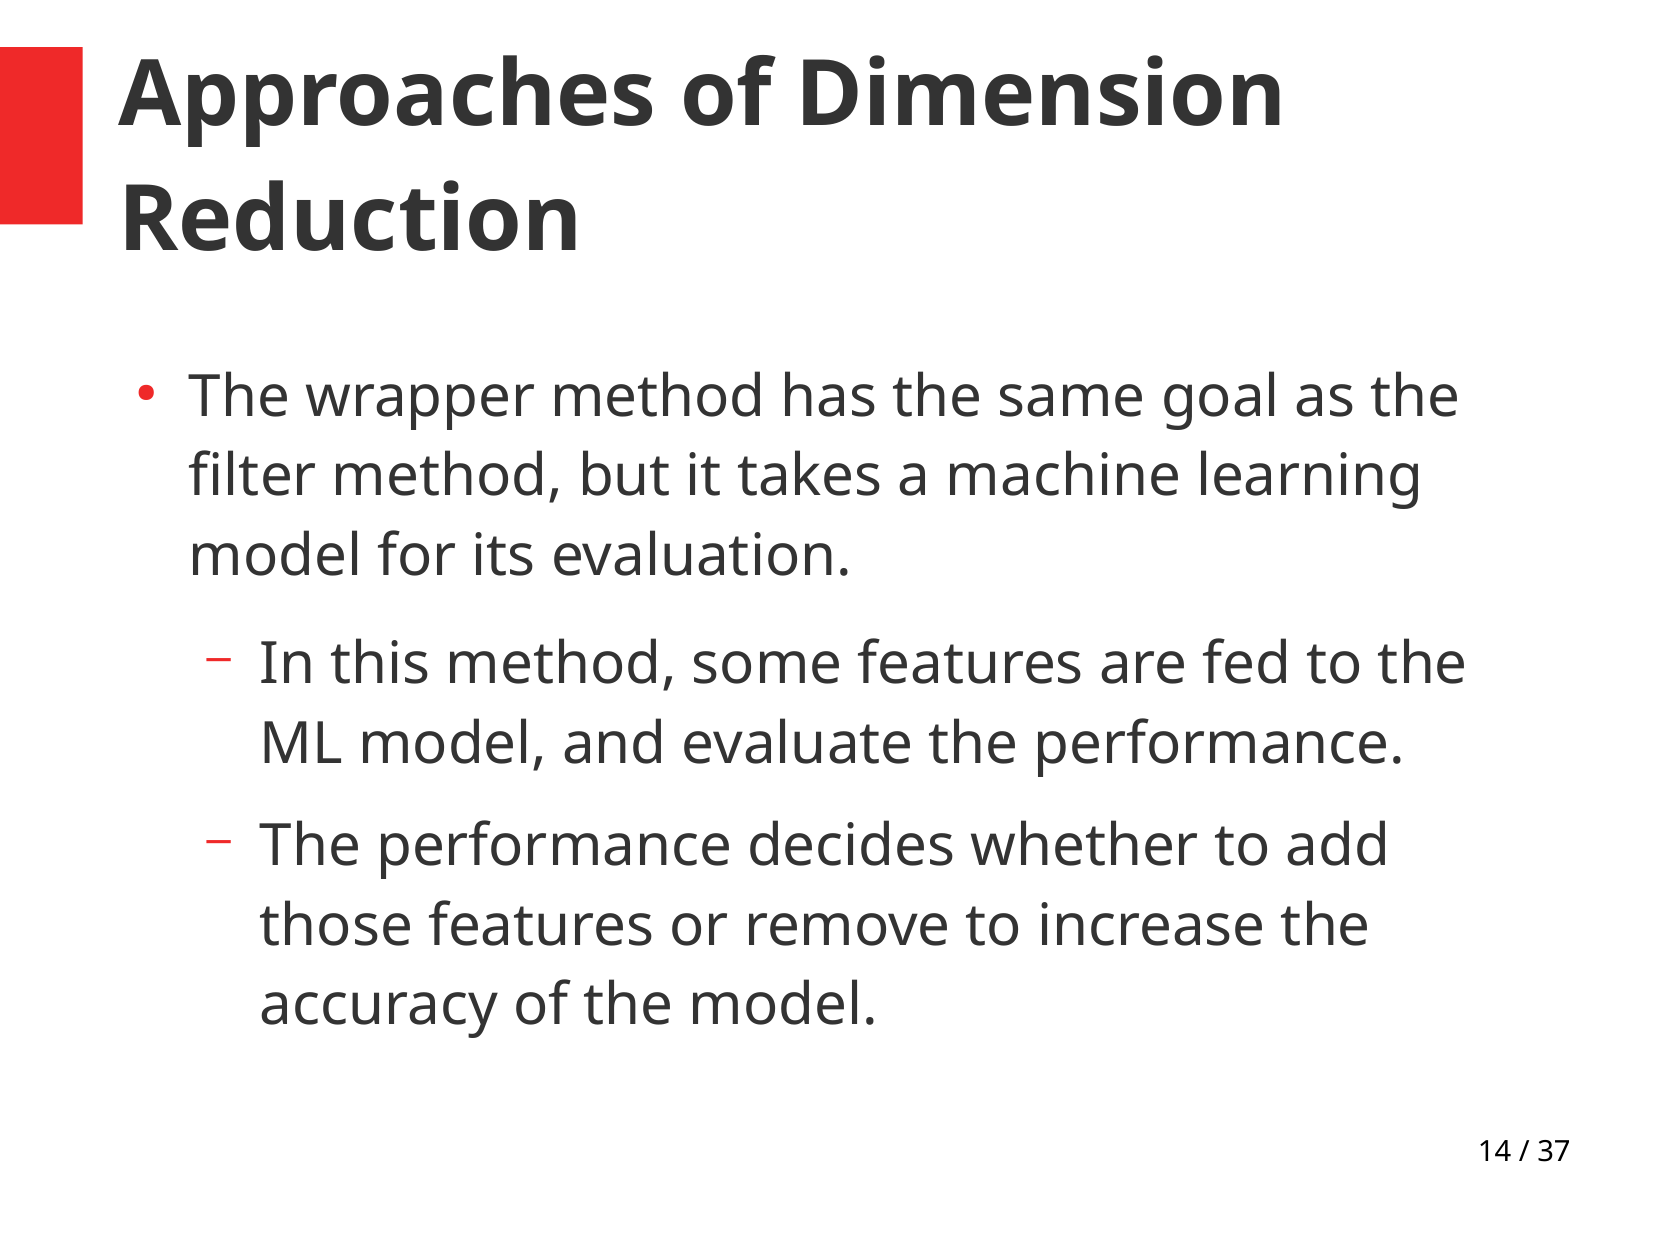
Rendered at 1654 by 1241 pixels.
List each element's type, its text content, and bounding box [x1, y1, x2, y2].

title Approaches of Dimension Reduction [118, 28, 1571, 278]
list The wrapper method has the same goal as the filter method, but it takes a machine learning model for its evaluation. In this method, some features are fed to the ML model, and evaluate the performance. The performance decides whether to add those features or remove to increase the accuracy of the model. [118, 354, 1536, 1074]
